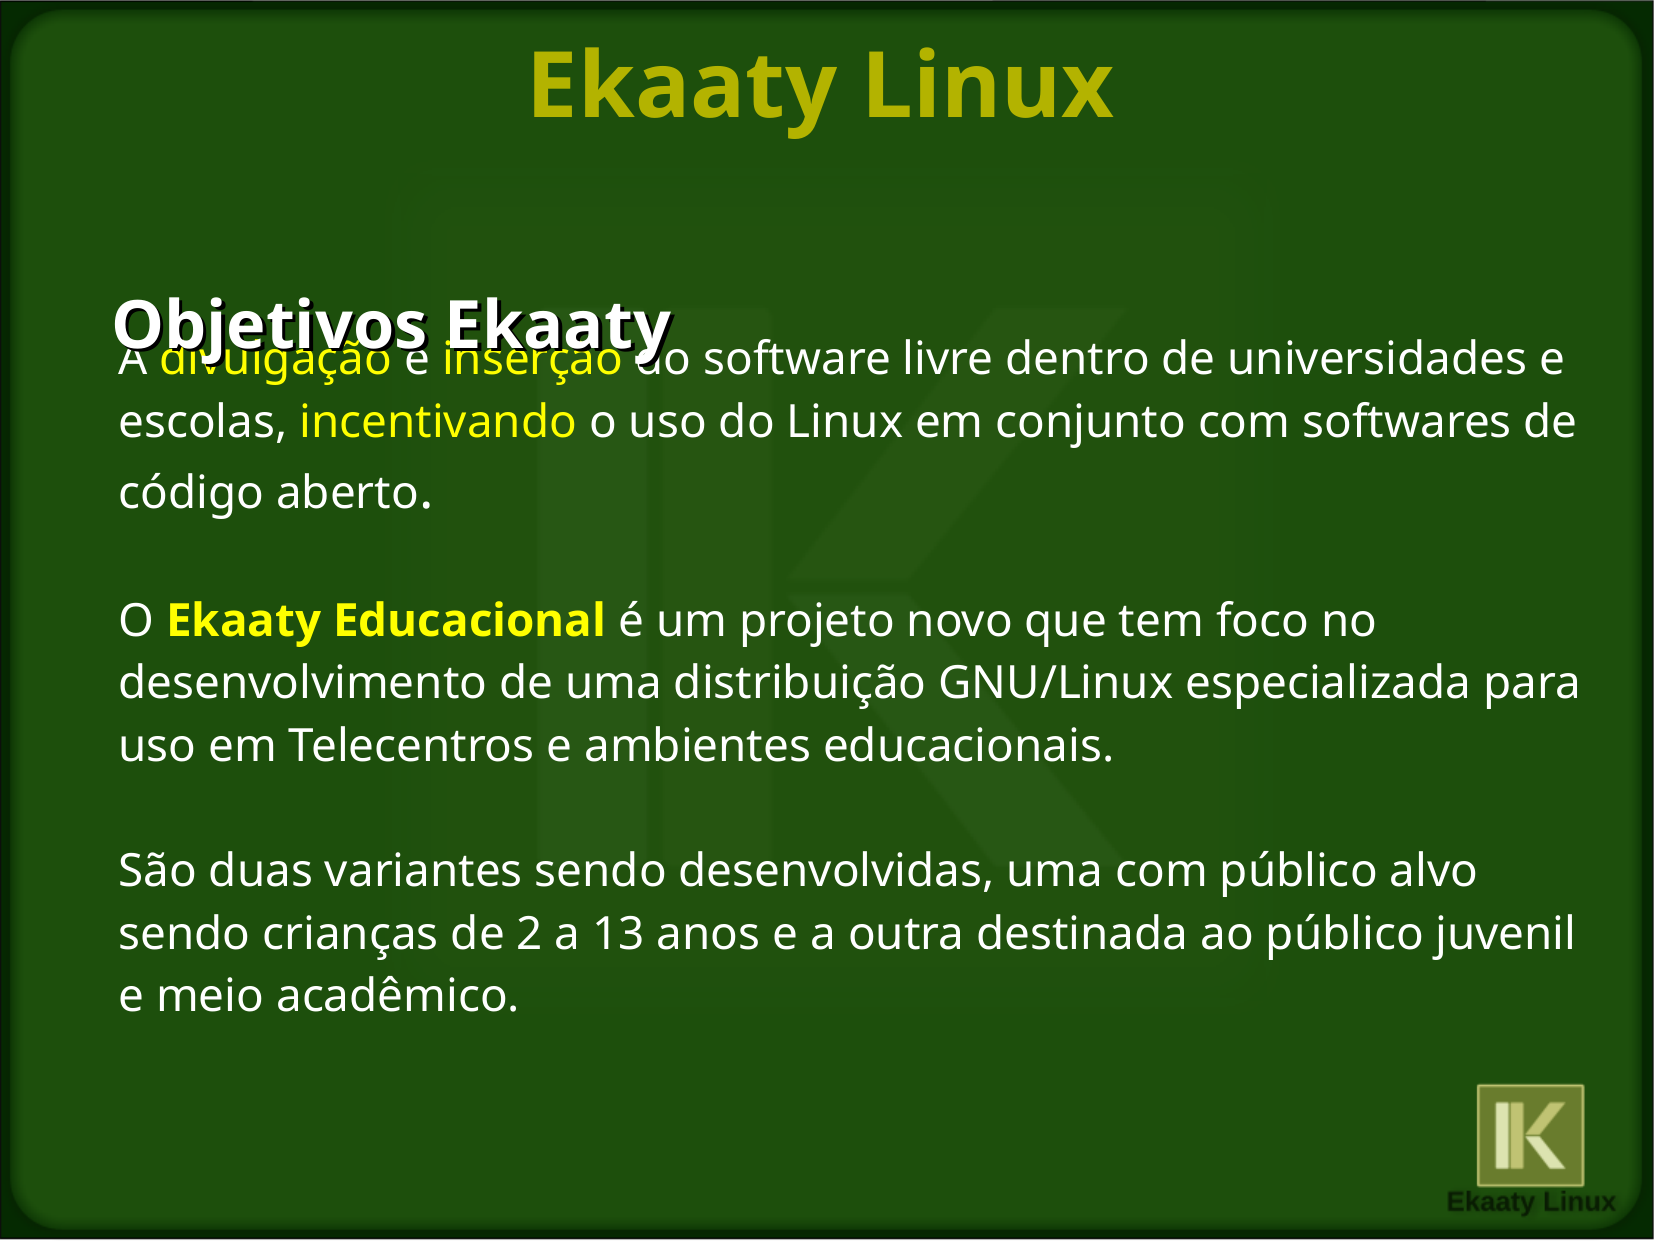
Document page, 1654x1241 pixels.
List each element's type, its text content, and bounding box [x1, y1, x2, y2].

text_box A divulgação e inserção do software livre dentro de universidades e escolas, incentivando o uso do Linux em conjunto com softwares de código aberto. O Ekaaty Educacional é um projeto novo que tem foco no desenvolvimento de uma distribuição GNU/Linux especializada para uso em Telecentros e ambientes educacionais. São duas variantes sendo desenvolvidas, uma com público alvo sendo crianças de 2 a 13 anos e a outra destinada ao público juvenil e meio acadêmico. [103, 318, 1626, 966]
title Ekaaty Linux [77, 16, 1566, 148]
picture [0, 0, 1654, 1241]
text_box Objetivos Ekaaty [96, 224, 1388, 325]
